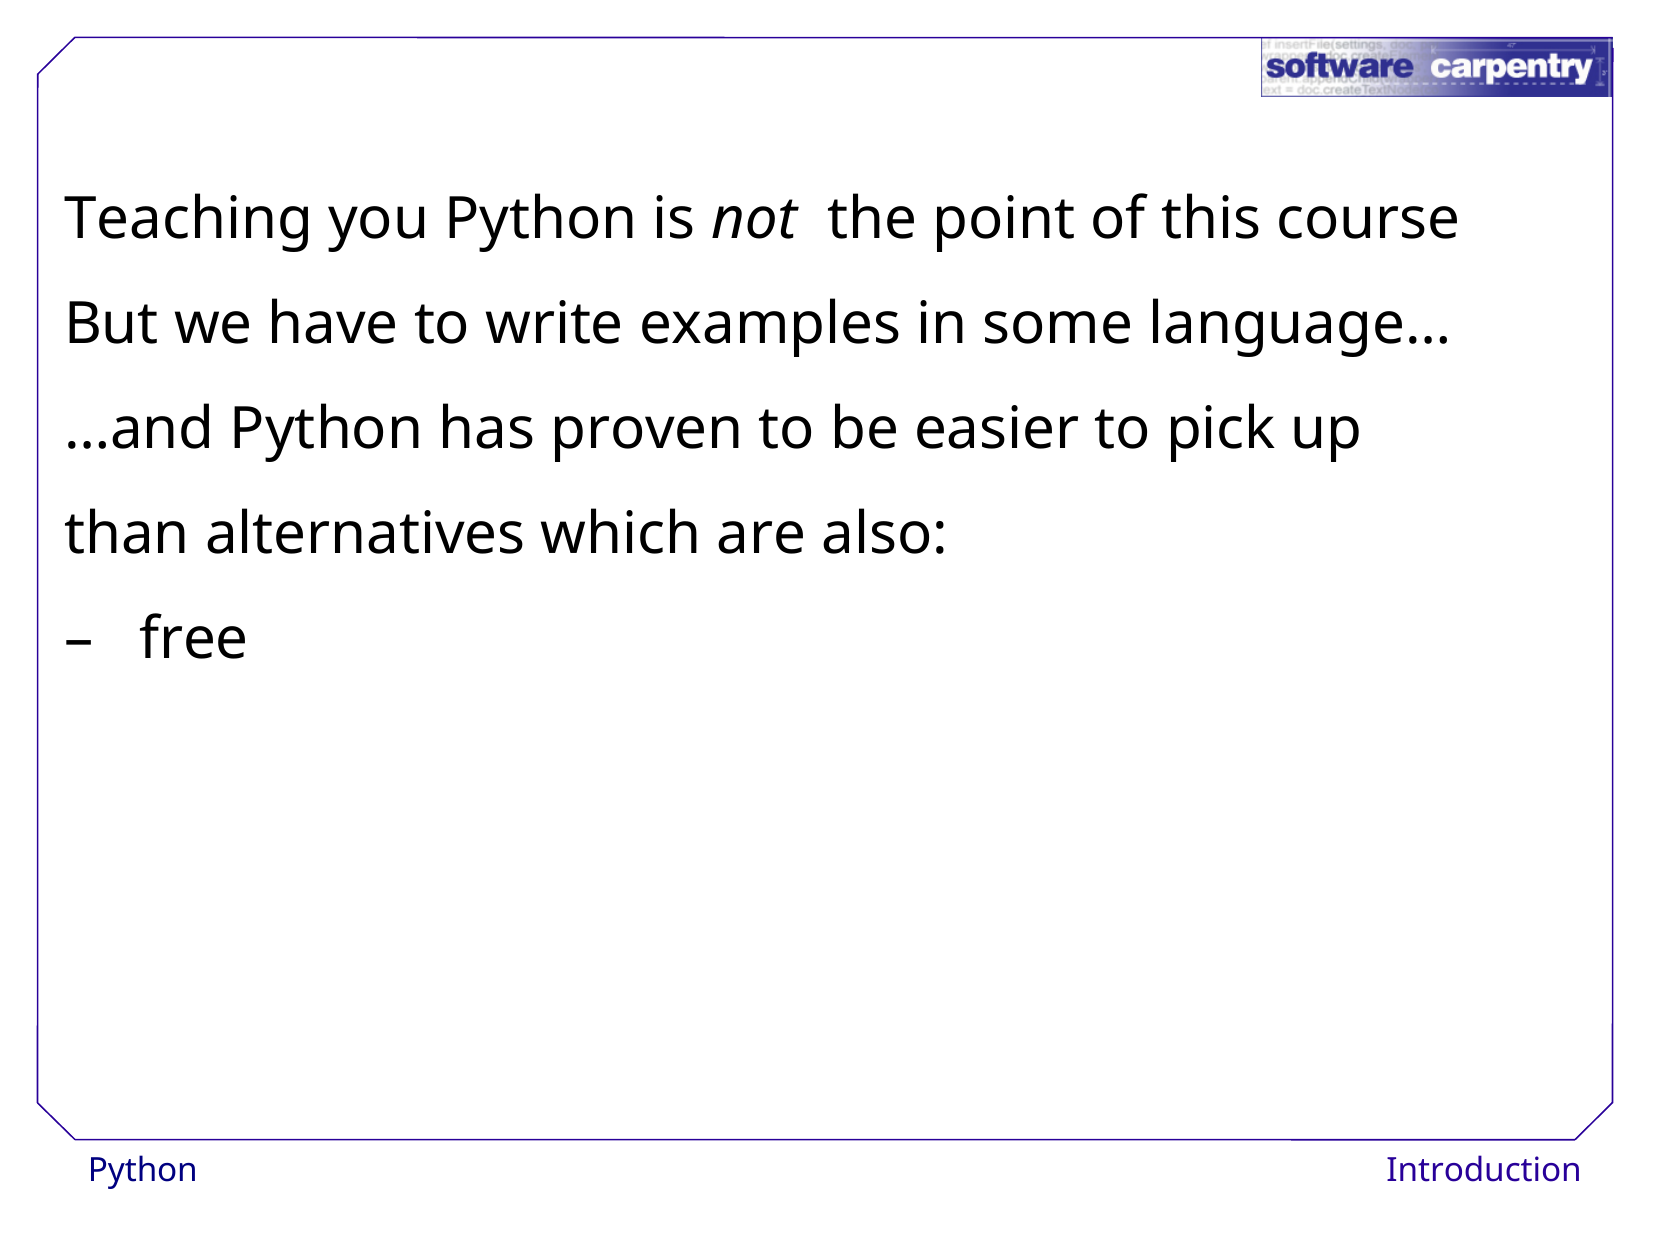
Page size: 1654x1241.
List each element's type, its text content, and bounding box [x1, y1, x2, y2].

text_box Teaching you Python is not the point of this course But we have to write examples in some language… …and Python has proven to be easier to pick up than alternatives which are also: – free [49, 138, 1626, 679]
picture [1261, 39, 1613, 97]
